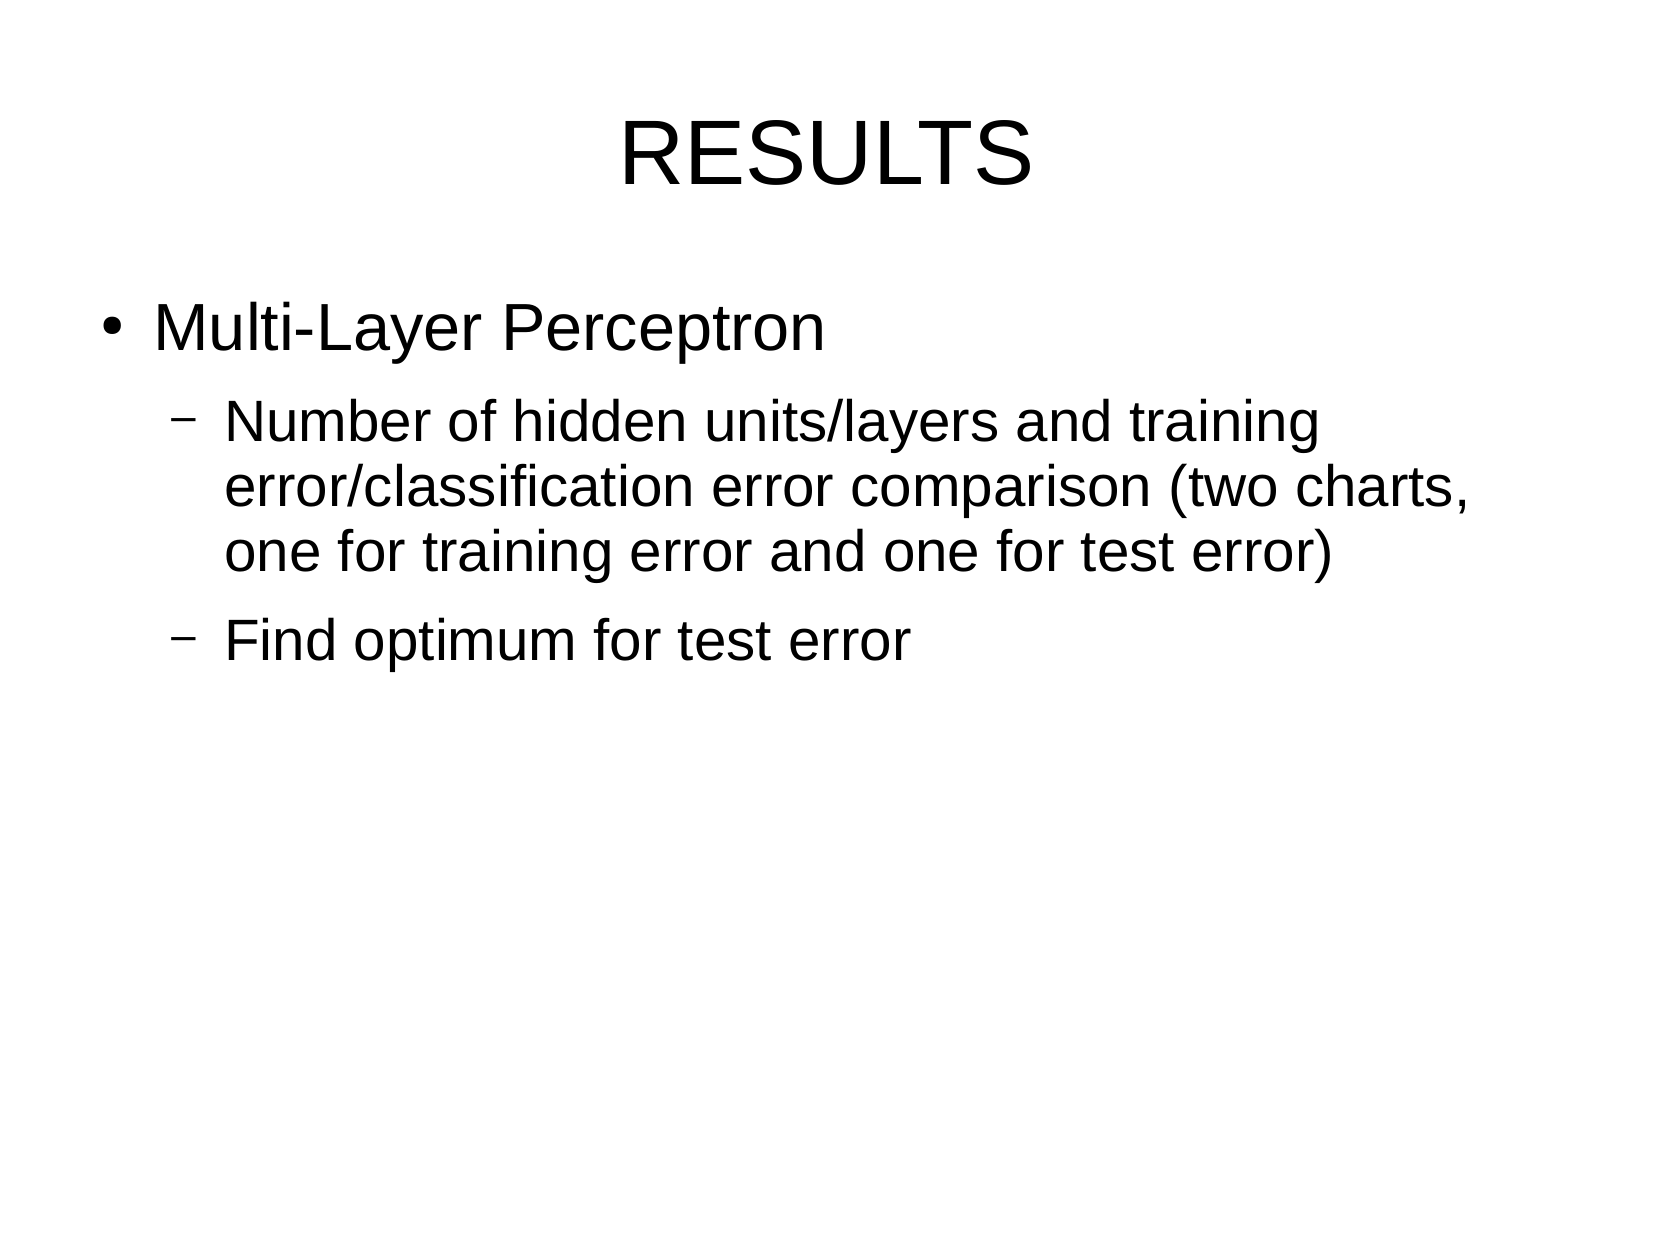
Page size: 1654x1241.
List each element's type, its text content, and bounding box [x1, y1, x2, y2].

list Multi-Layer Perceptron Number of hidden units/layers and training error/classification error comparison (two charts, one for training error and one for test error) Find optimum for test error [82, 290, 1571, 1010]
title RESULTS [82, 49, 1571, 257]
